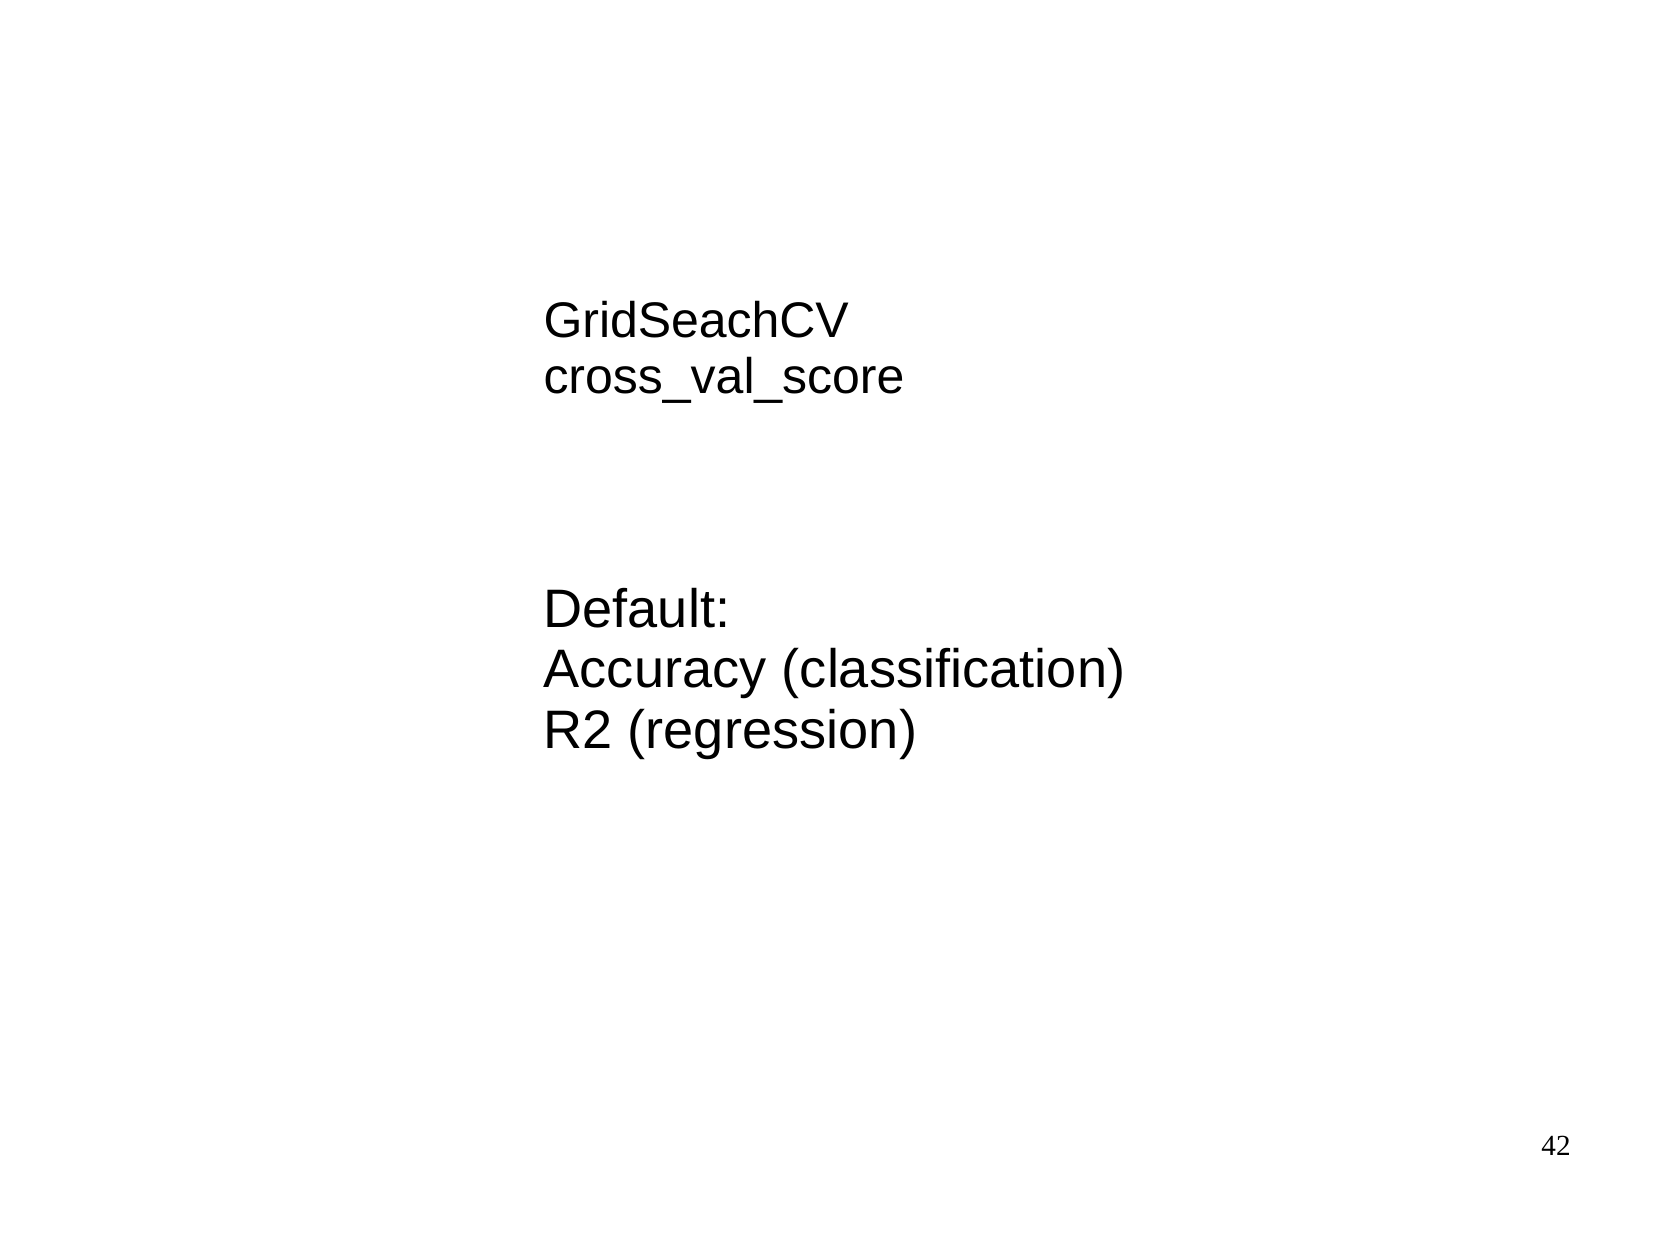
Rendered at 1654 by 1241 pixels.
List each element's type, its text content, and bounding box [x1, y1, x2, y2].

text_box For GridSeachCV cross_val_score validation_curve Typical: accuracy [667, 1132, 1654, 1241]
text_box GridSeachCV cross_val_score [528, 285, 1324, 525]
text_box Default: Accuracy (classification) R2 (regression) [528, 525, 1306, 769]
